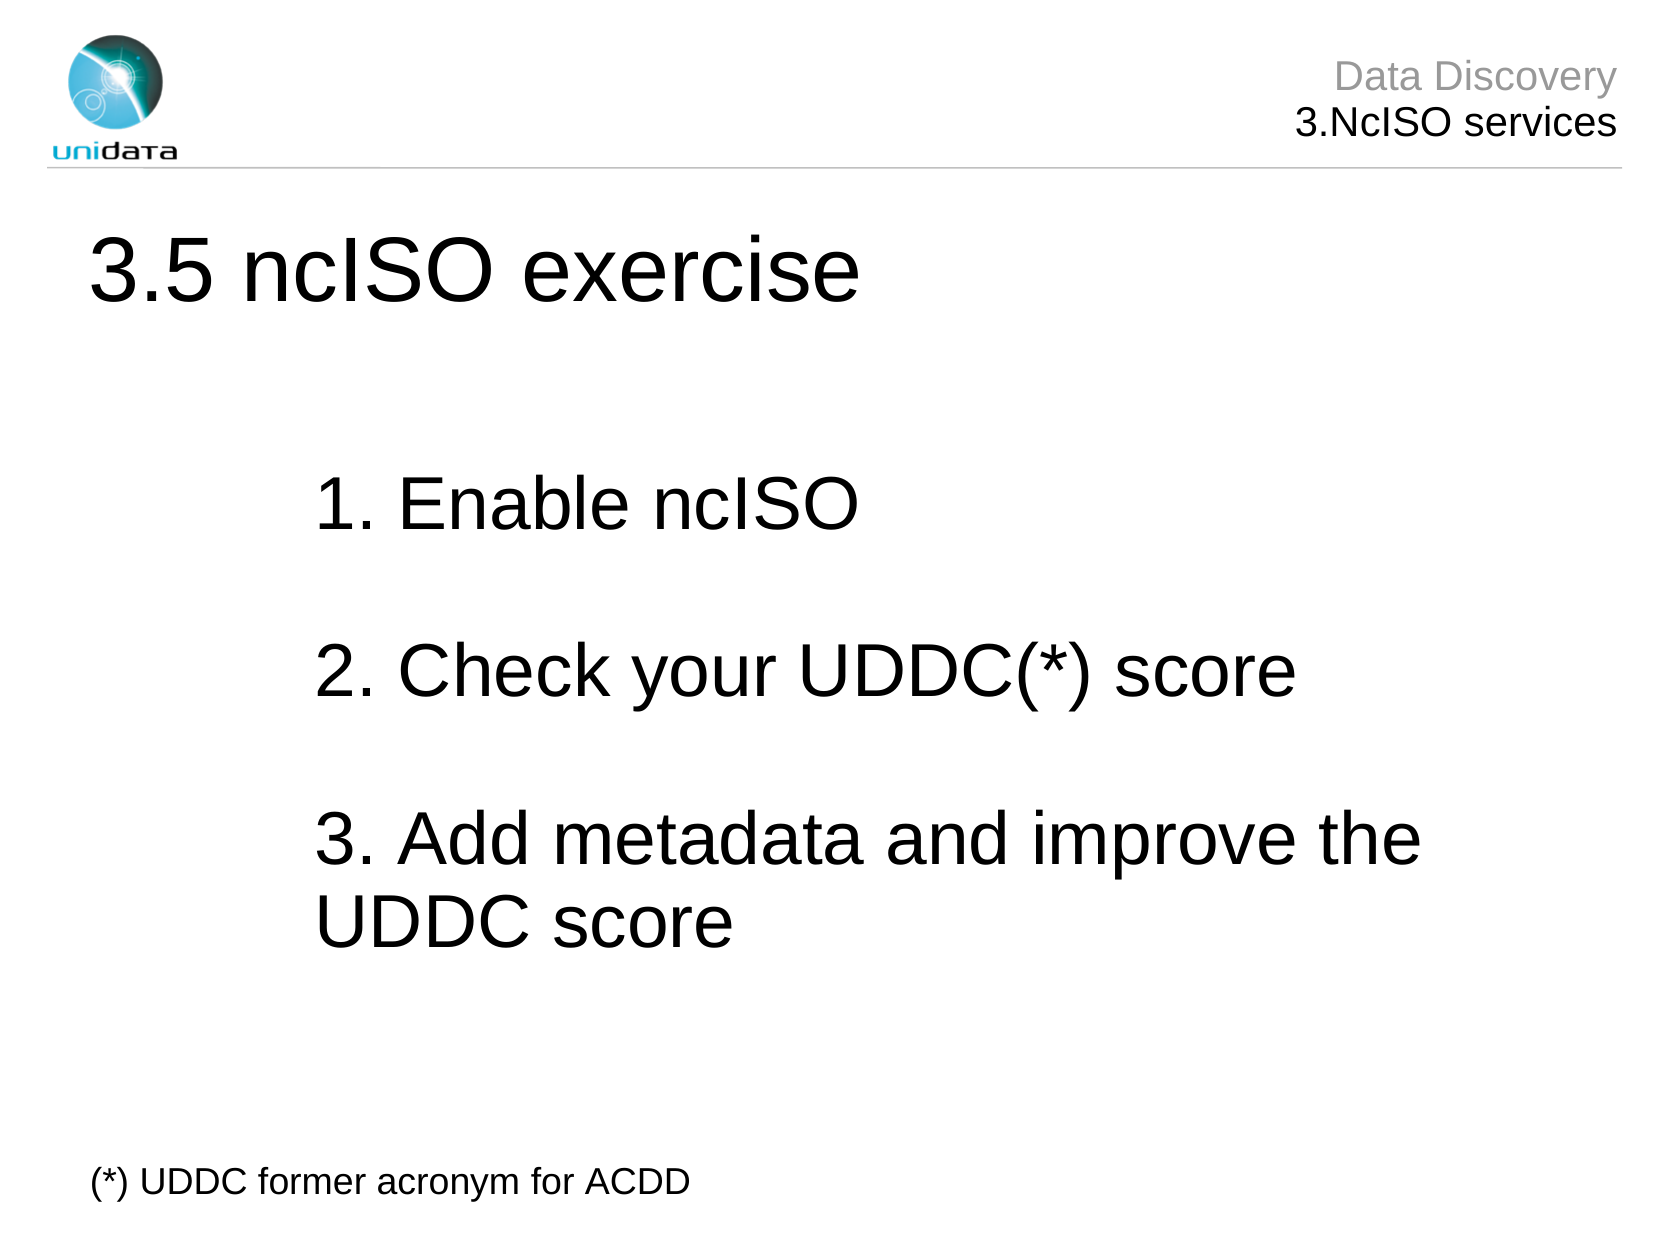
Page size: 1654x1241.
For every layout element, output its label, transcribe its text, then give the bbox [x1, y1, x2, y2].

title 3.5 ncISO exercise [88, 169, 1577, 375]
text_box Data Discovery 3.NcISO services [980, 41, 1618, 158]
picture [41, 23, 188, 174]
text_box 1. Enable ncISO 2. Check your UDDC(*) score 3. Add metadata and improve the UDDC score [300, 450, 1501, 969]
text_box (*) UDDC former acronym for ACDD [75, 1153, 706, 1210]
